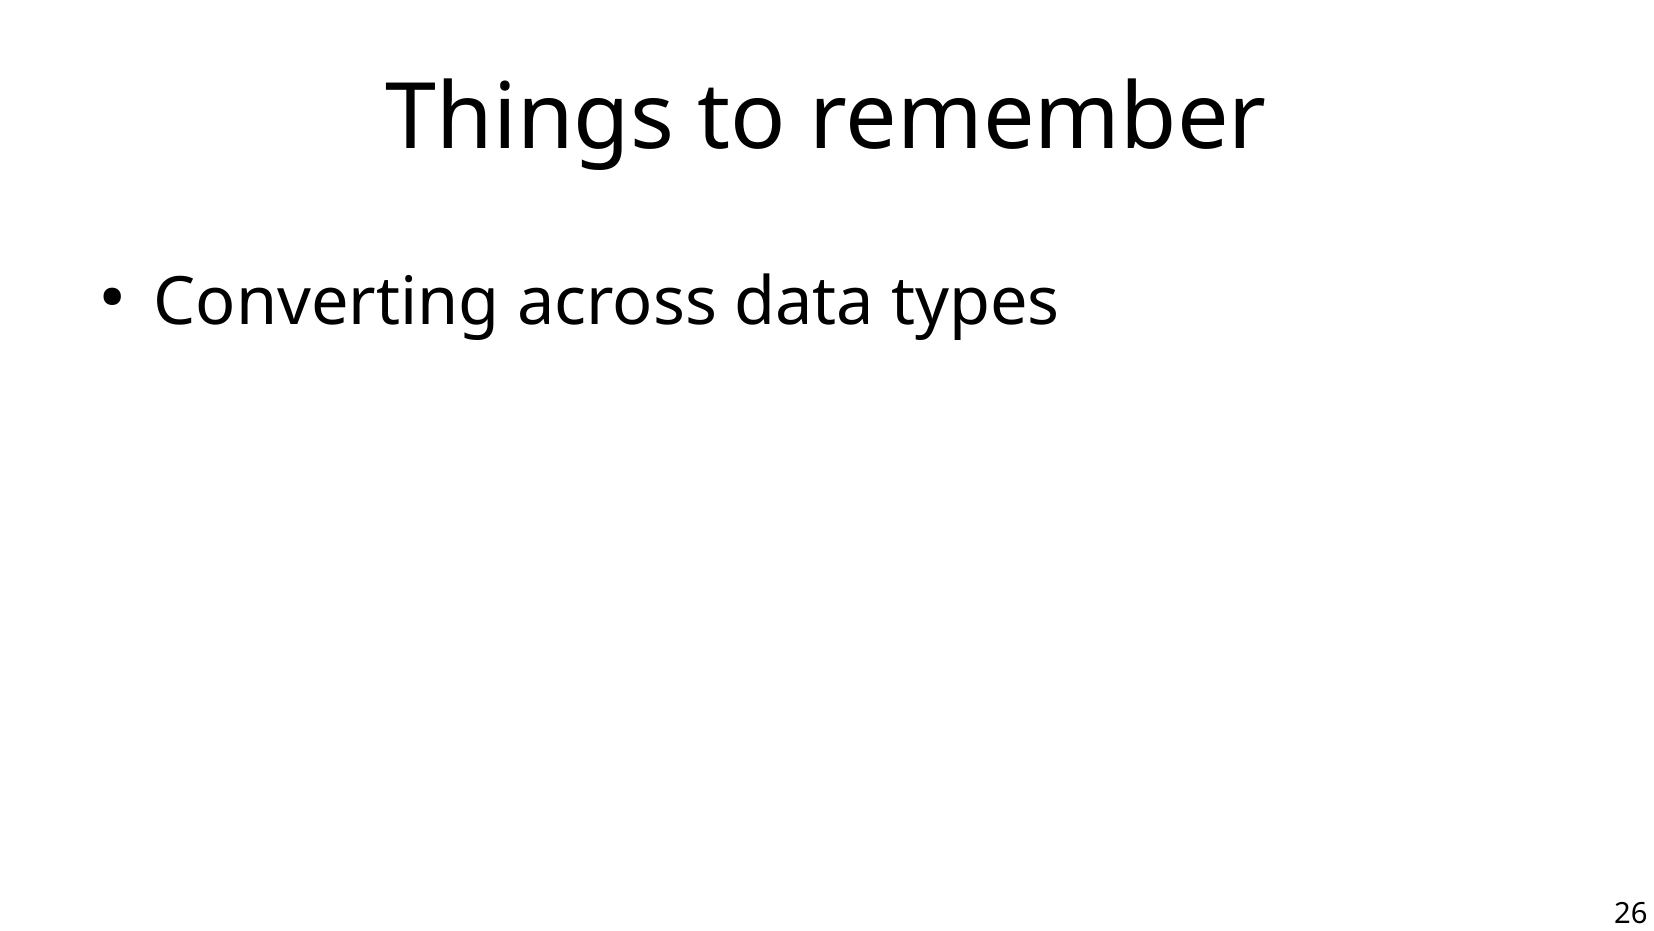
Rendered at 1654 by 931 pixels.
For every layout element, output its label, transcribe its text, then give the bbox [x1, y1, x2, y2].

list Converting across data types [82, 253, 1606, 886]
title Things to remember [82, 1, 1571, 226]
